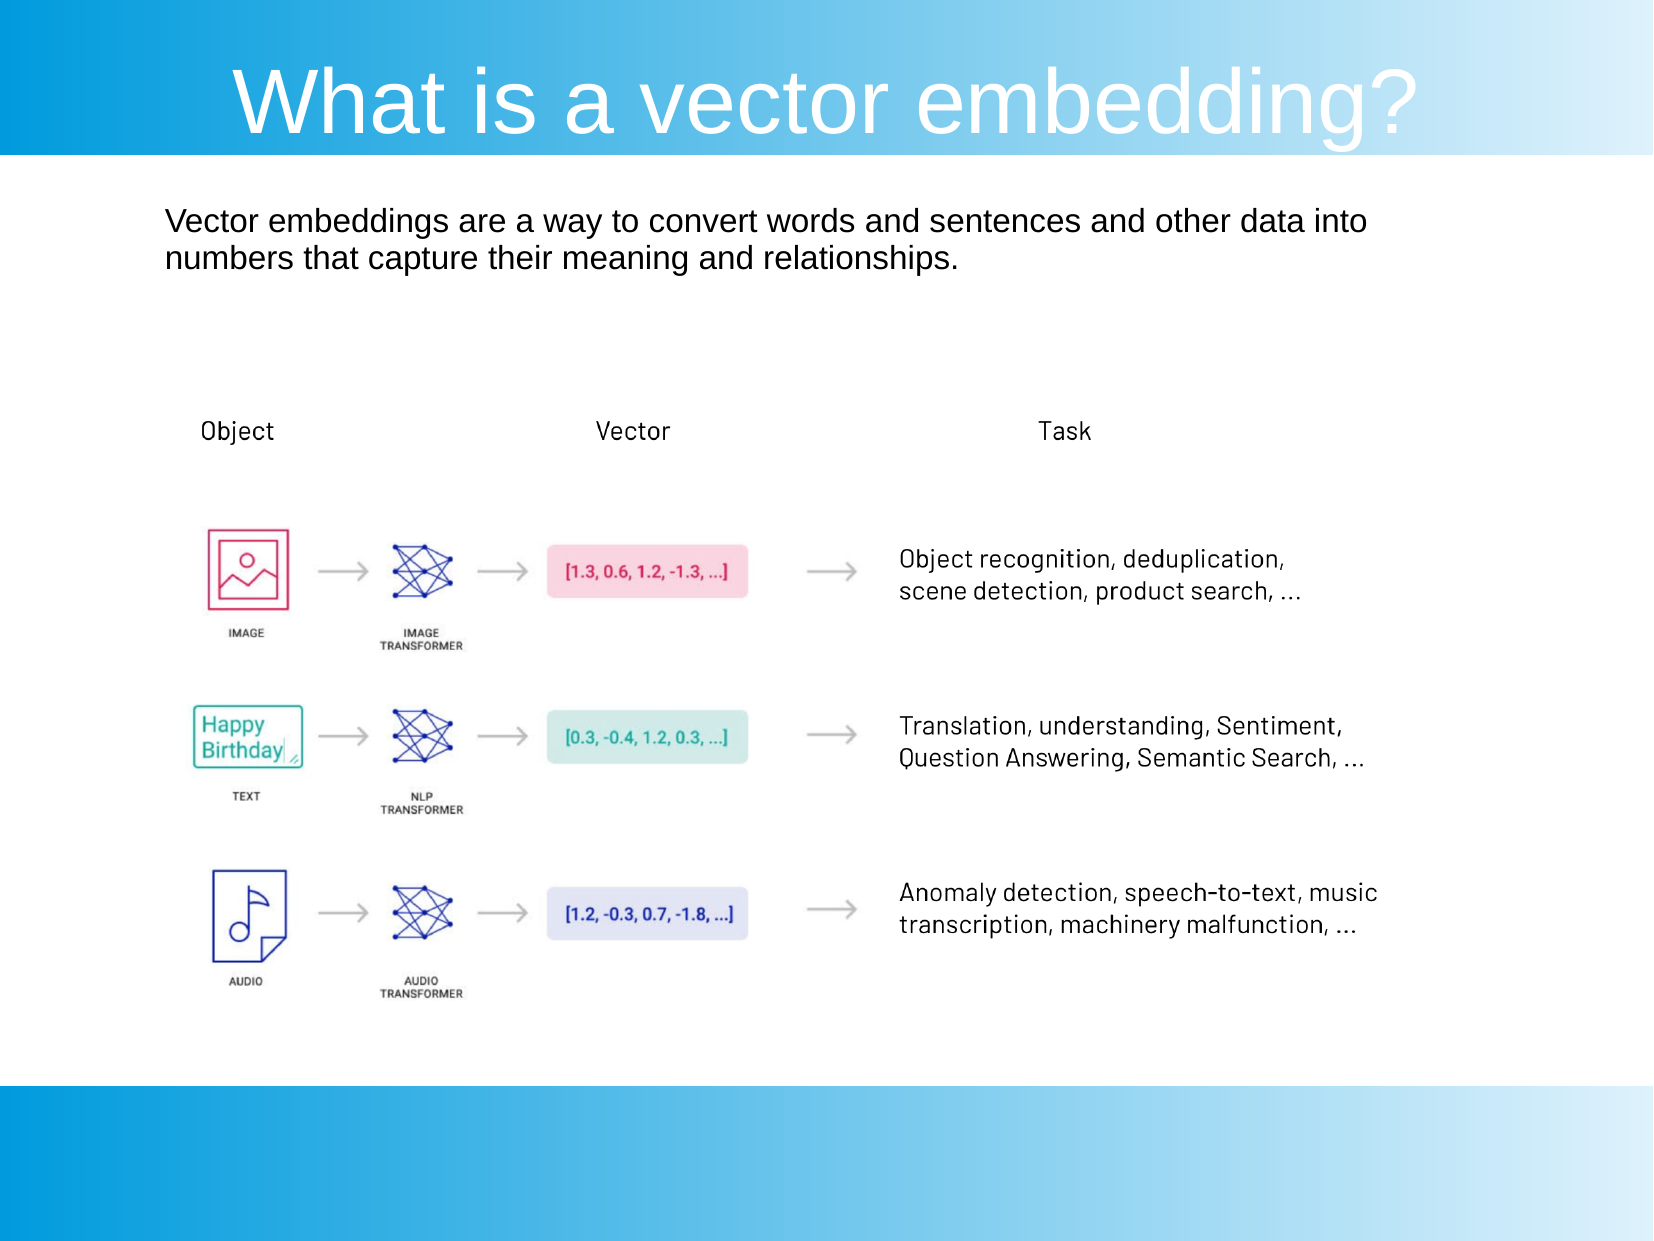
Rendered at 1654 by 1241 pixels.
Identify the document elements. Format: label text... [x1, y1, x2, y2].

picture [162, 374, 1431, 1040]
text_box Vector embeddings are a way to convert words and sentences and other data into numbers that capture their meaning and relationships. [150, 195, 1471, 331]
title What is a vector embedding? [82, 49, 1571, 155]
